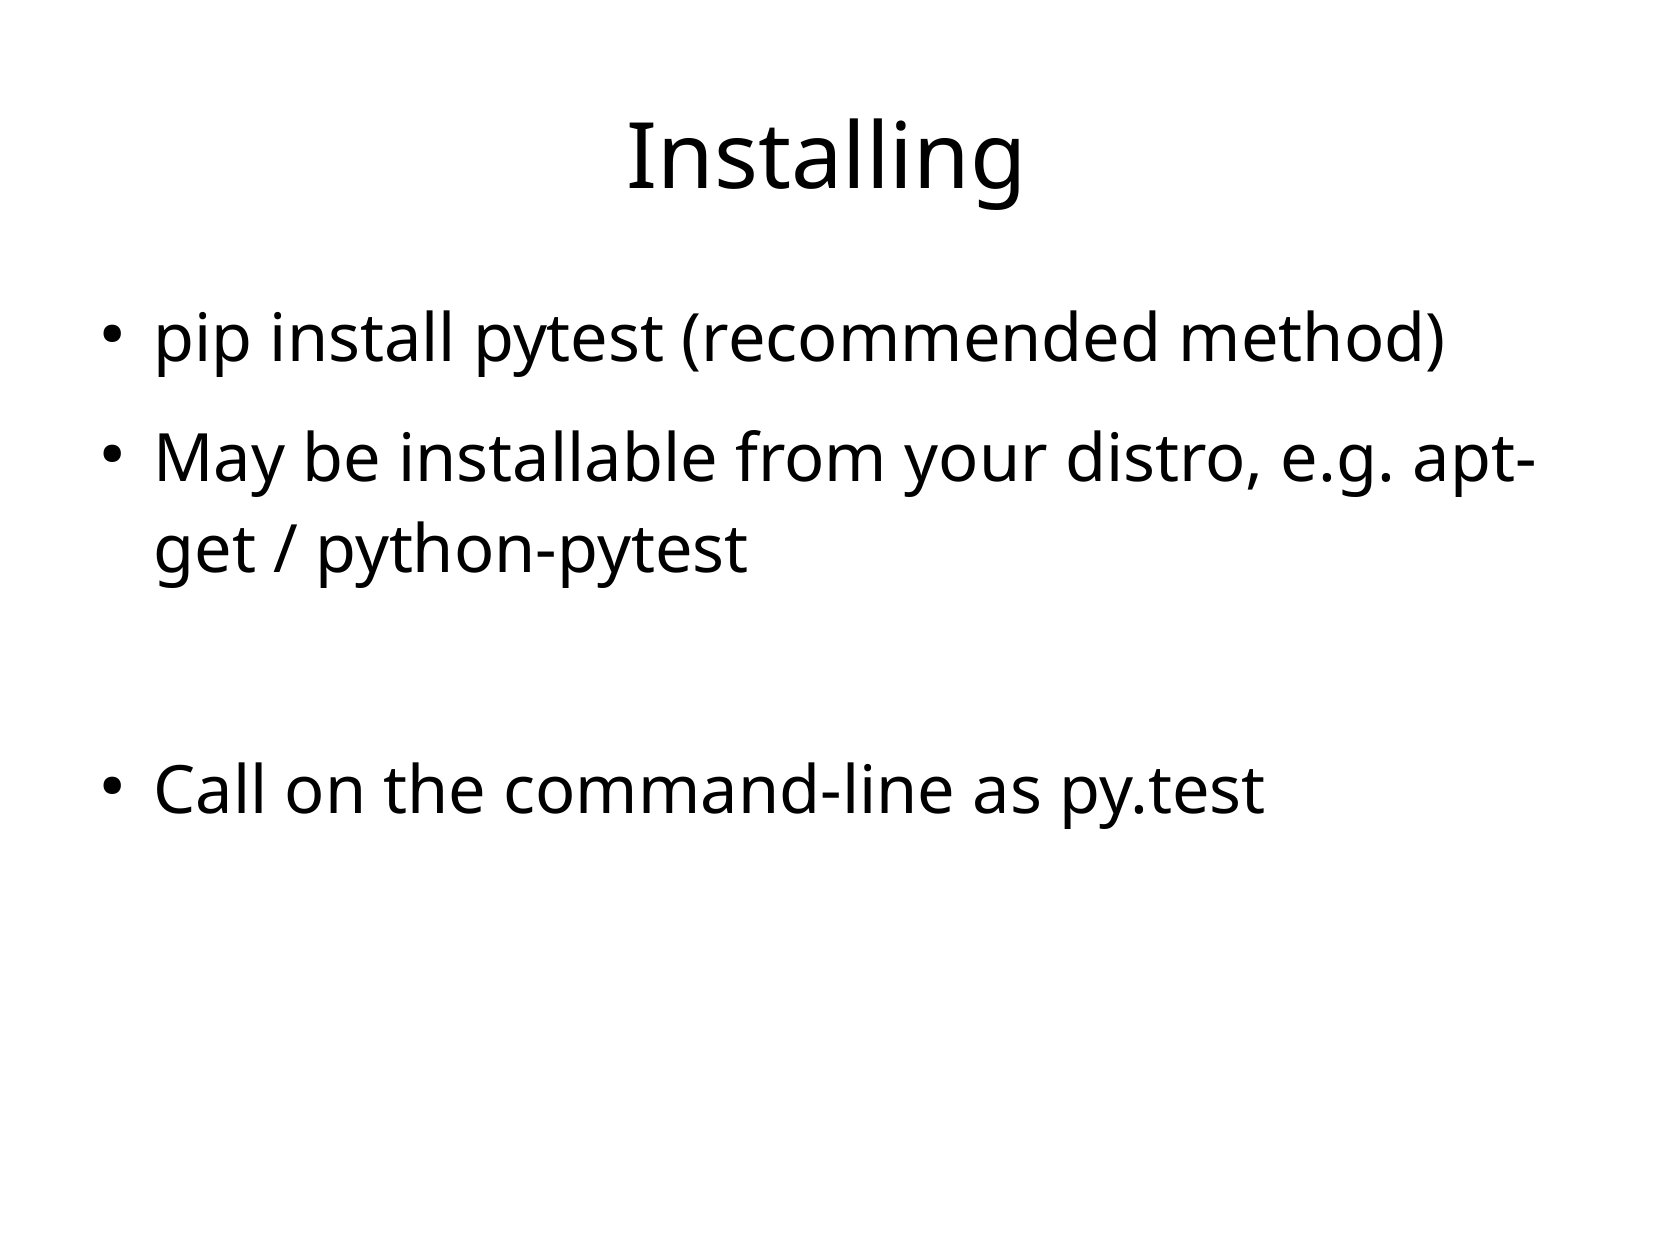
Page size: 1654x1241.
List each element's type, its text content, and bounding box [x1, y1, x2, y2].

list pip install pytest (recommended method) May be installable from your distro, e.g. apt-get / python-pytest Call on the command-line as py.test [82, 290, 1571, 1010]
title Installing [82, 49, 1571, 257]
